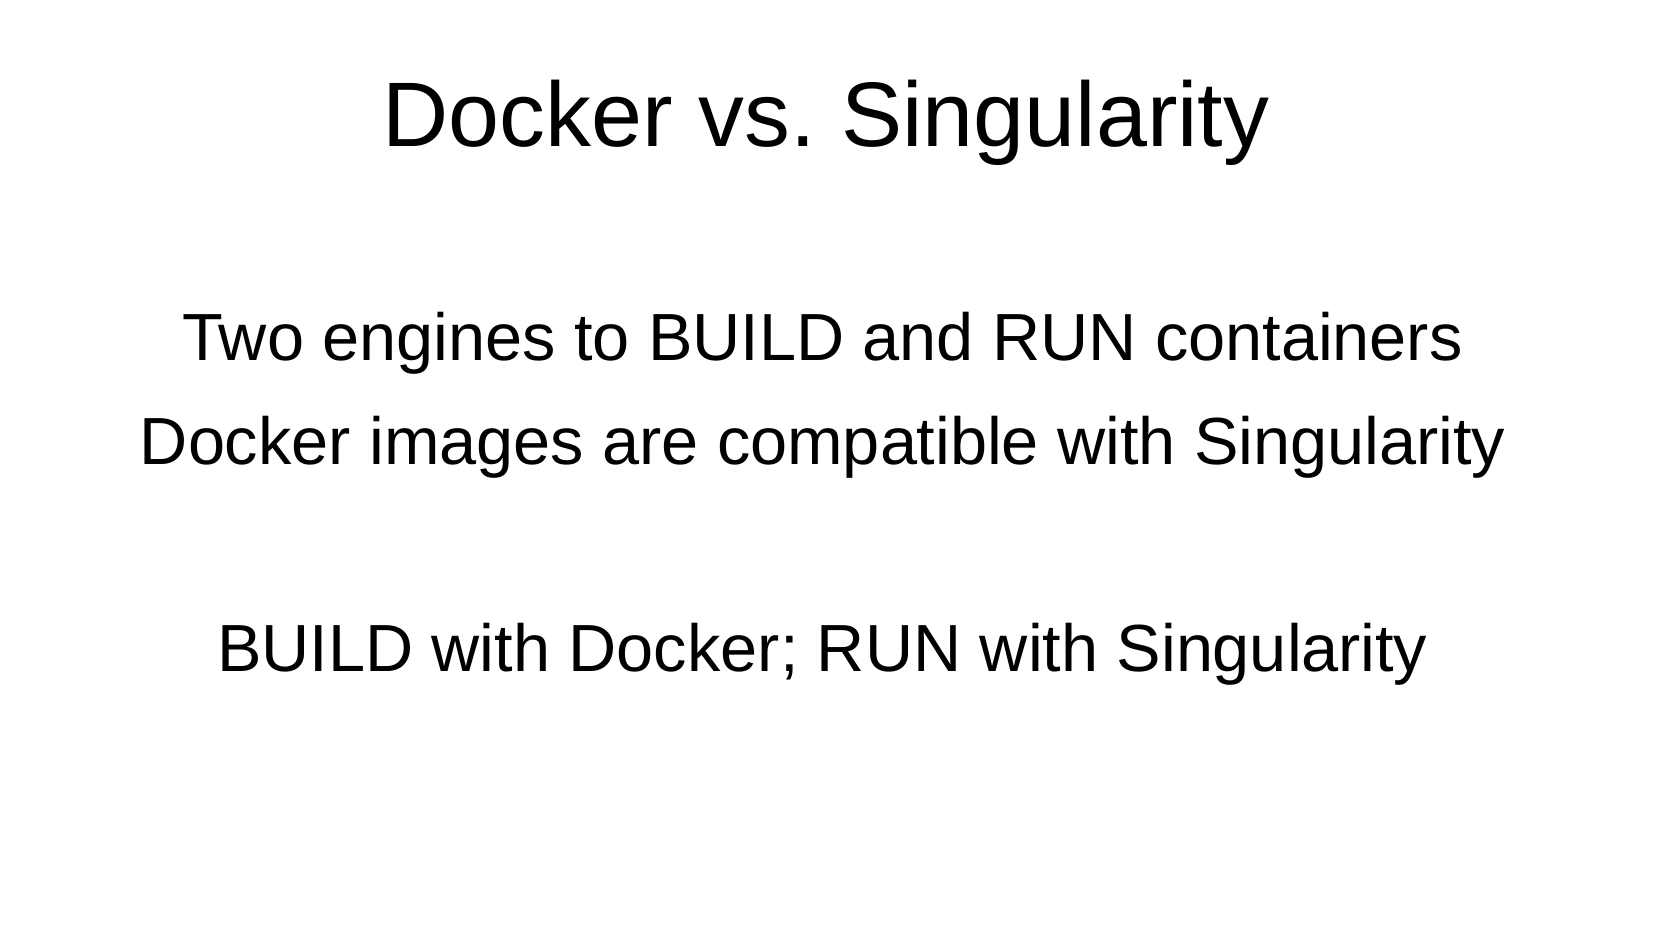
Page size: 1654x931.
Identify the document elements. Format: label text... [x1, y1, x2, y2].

title Docker vs. Singularity [82, 37, 1571, 193]
text_box Two engines to BUILD and RUN containers Docker images are compatible with Singularity BUILD with Docker; RUN with Singularity [75, 217, 1571, 758]
